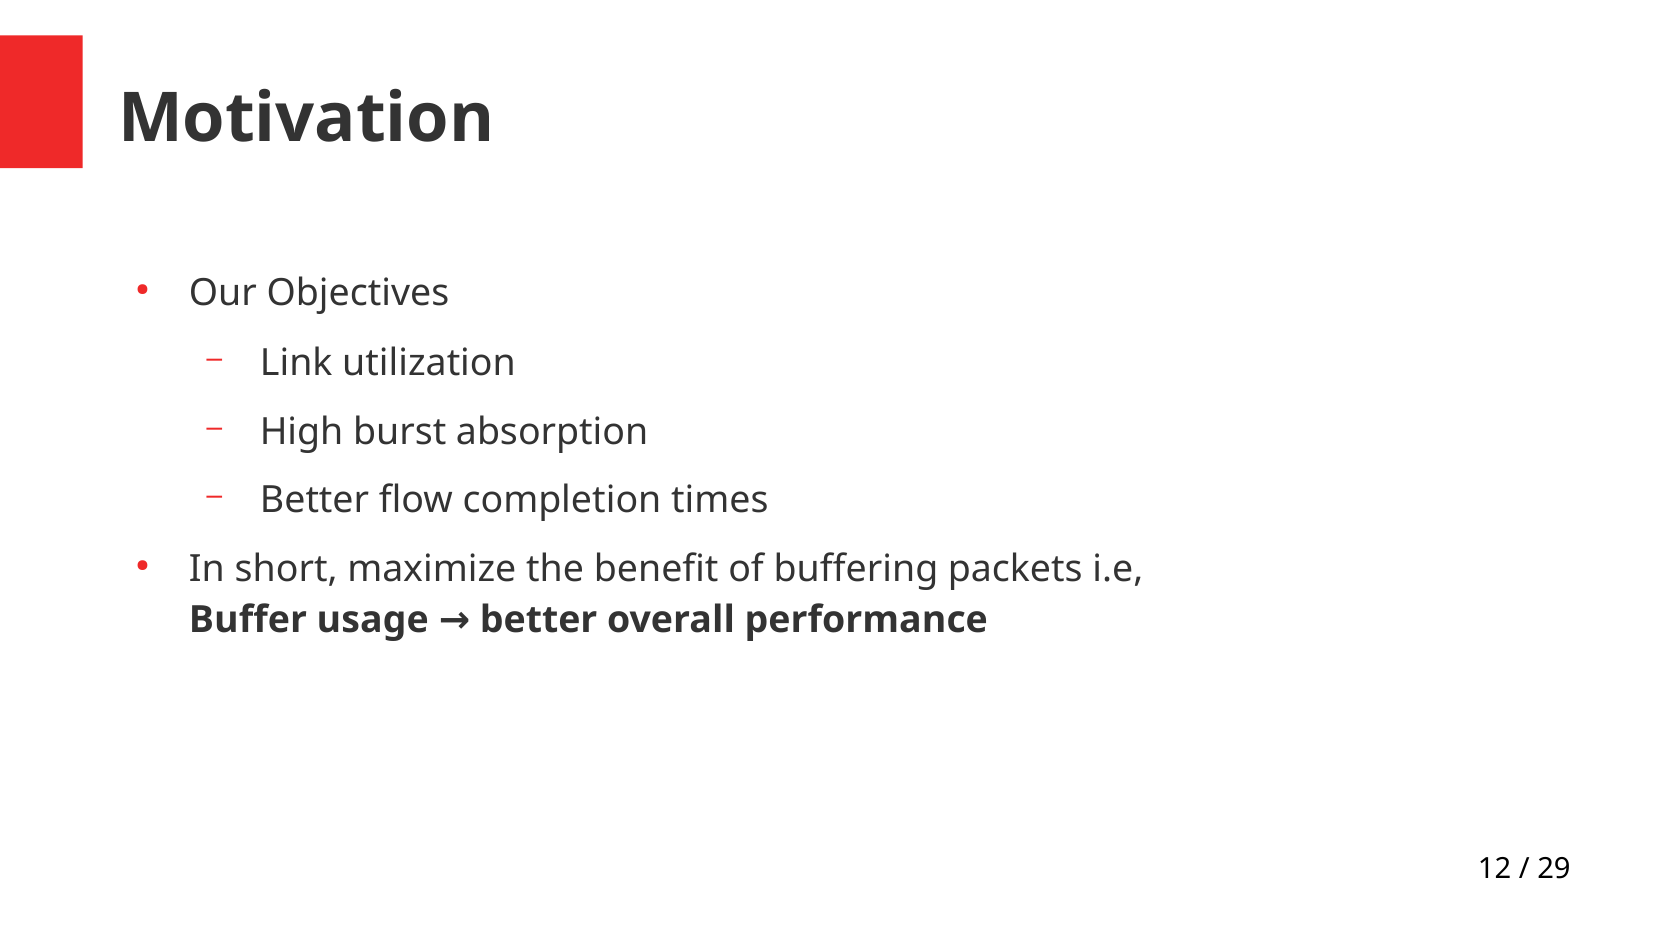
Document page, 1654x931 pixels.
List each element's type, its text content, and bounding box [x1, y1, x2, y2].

title Motivation [118, 36, 1571, 193]
list Our Objectives Link utilization High burst absorption Better flow completion times In short, maximize the benefit of buffering packets i.e, Buffer usage → better overall performance [118, 265, 1536, 806]
